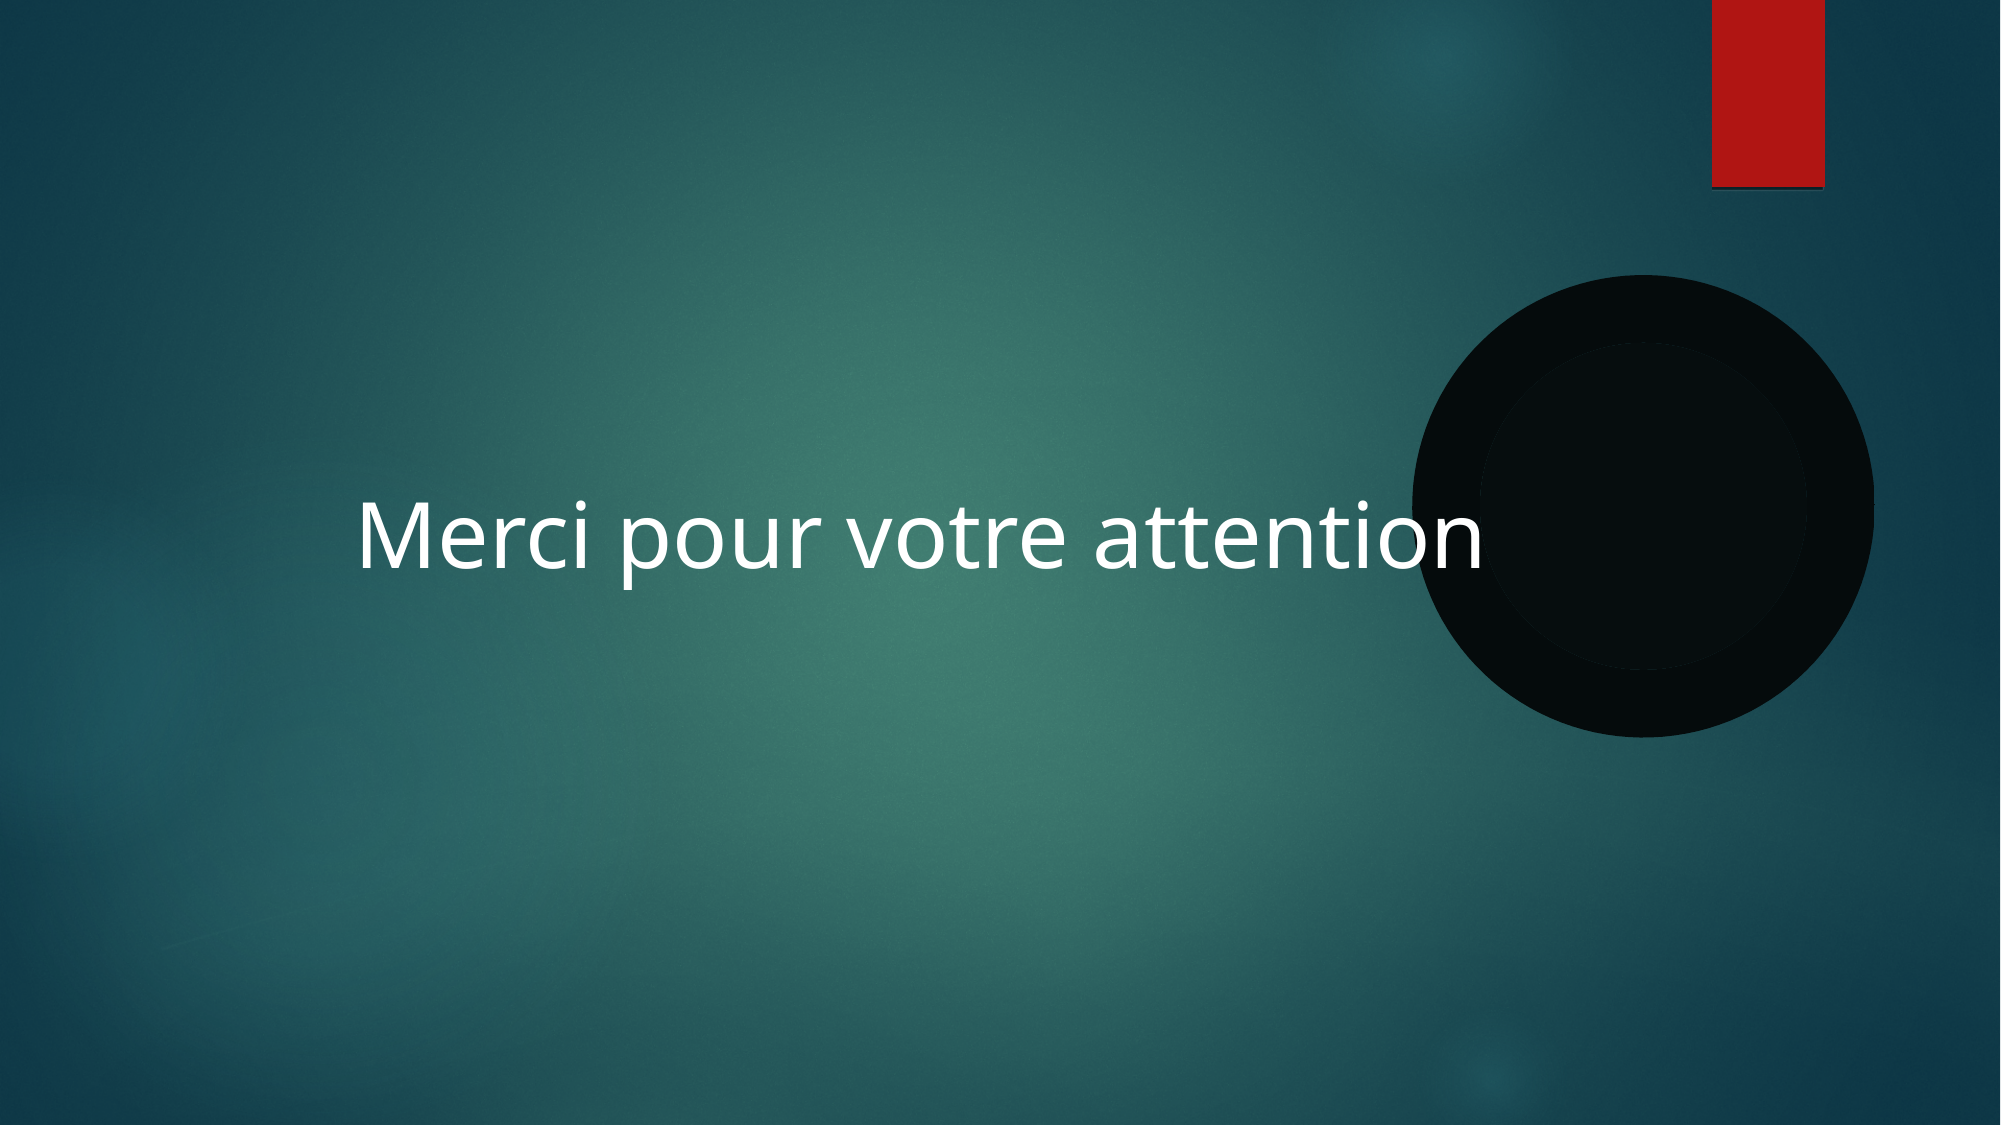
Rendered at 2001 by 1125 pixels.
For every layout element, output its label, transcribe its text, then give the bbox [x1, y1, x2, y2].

text_box Merci pour votre attention [339, 326, 1698, 737]
